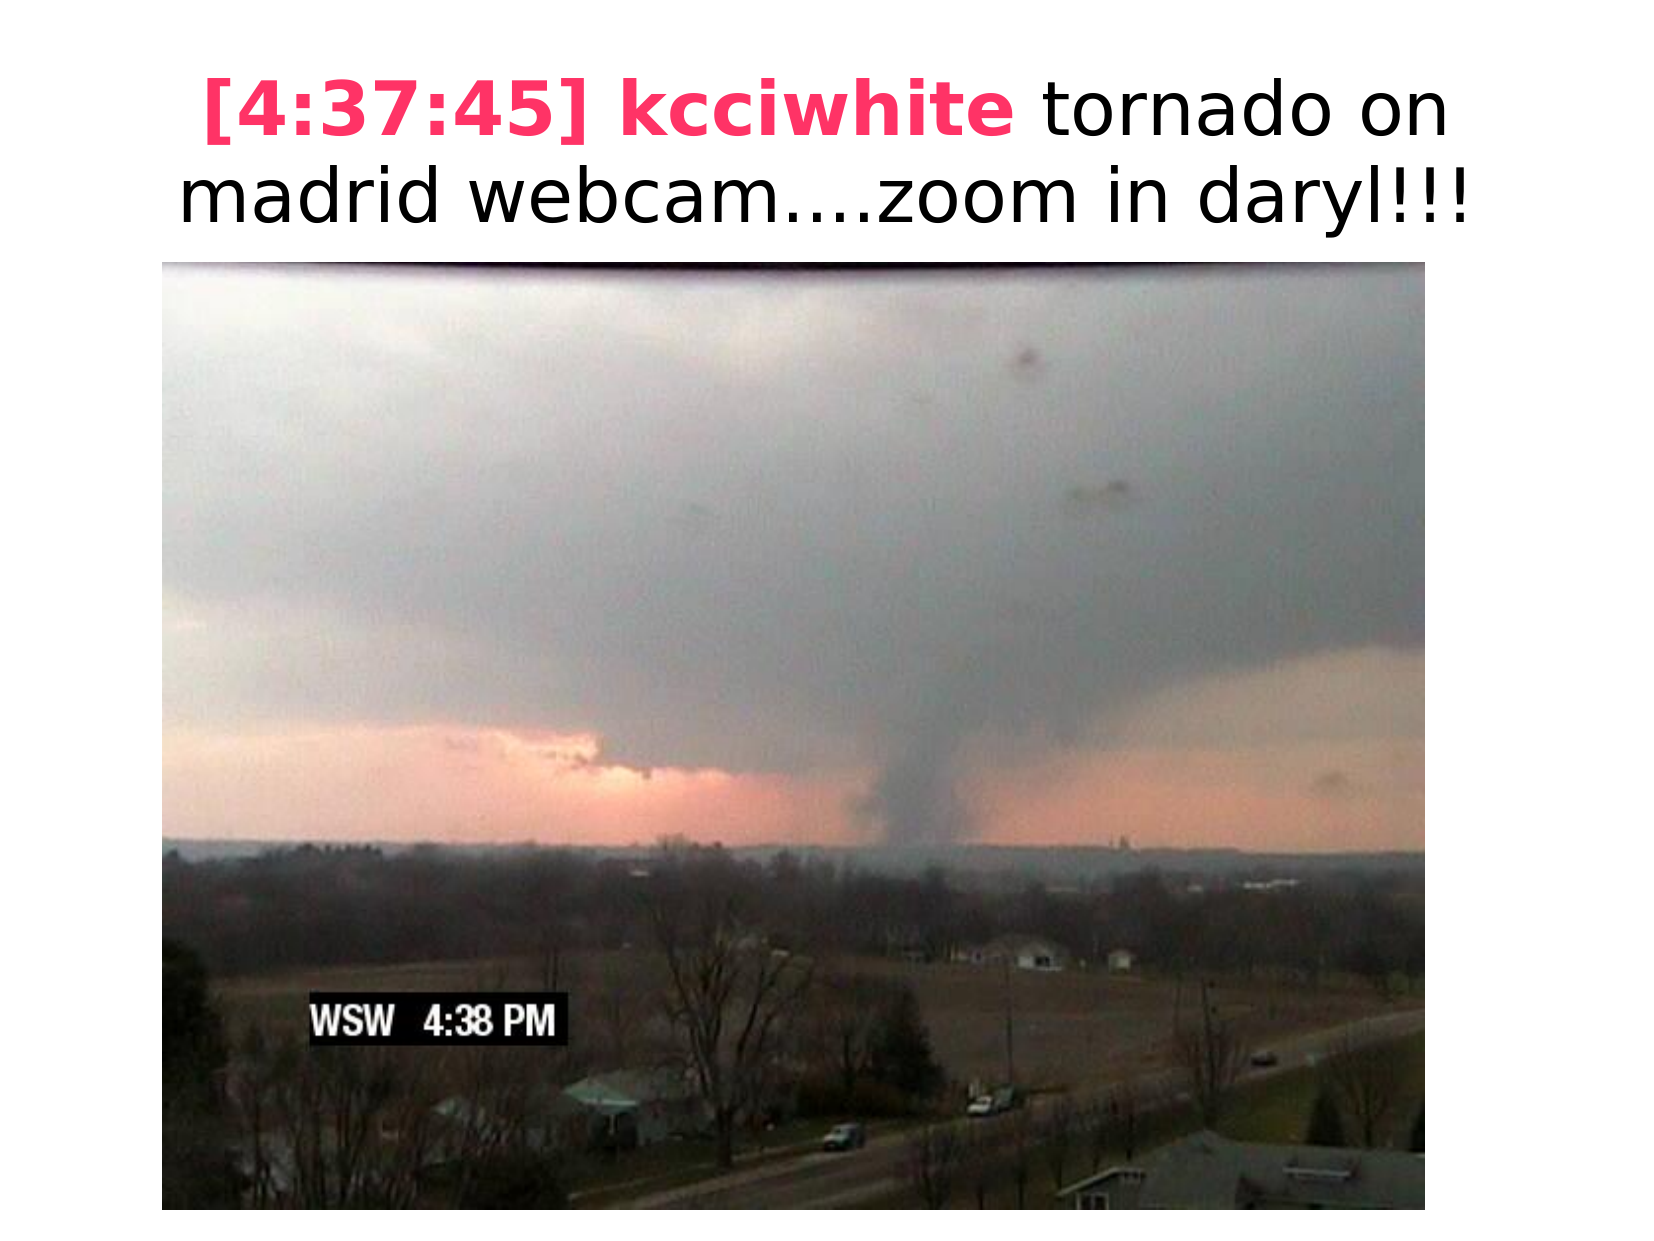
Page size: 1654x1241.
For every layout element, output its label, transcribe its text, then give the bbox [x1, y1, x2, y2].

picture [162, 262, 1426, 1210]
title [4:37:45] kcciwhite tornado on madrid webcam....zoom in daryl!!! [82, 49, 1571, 257]
